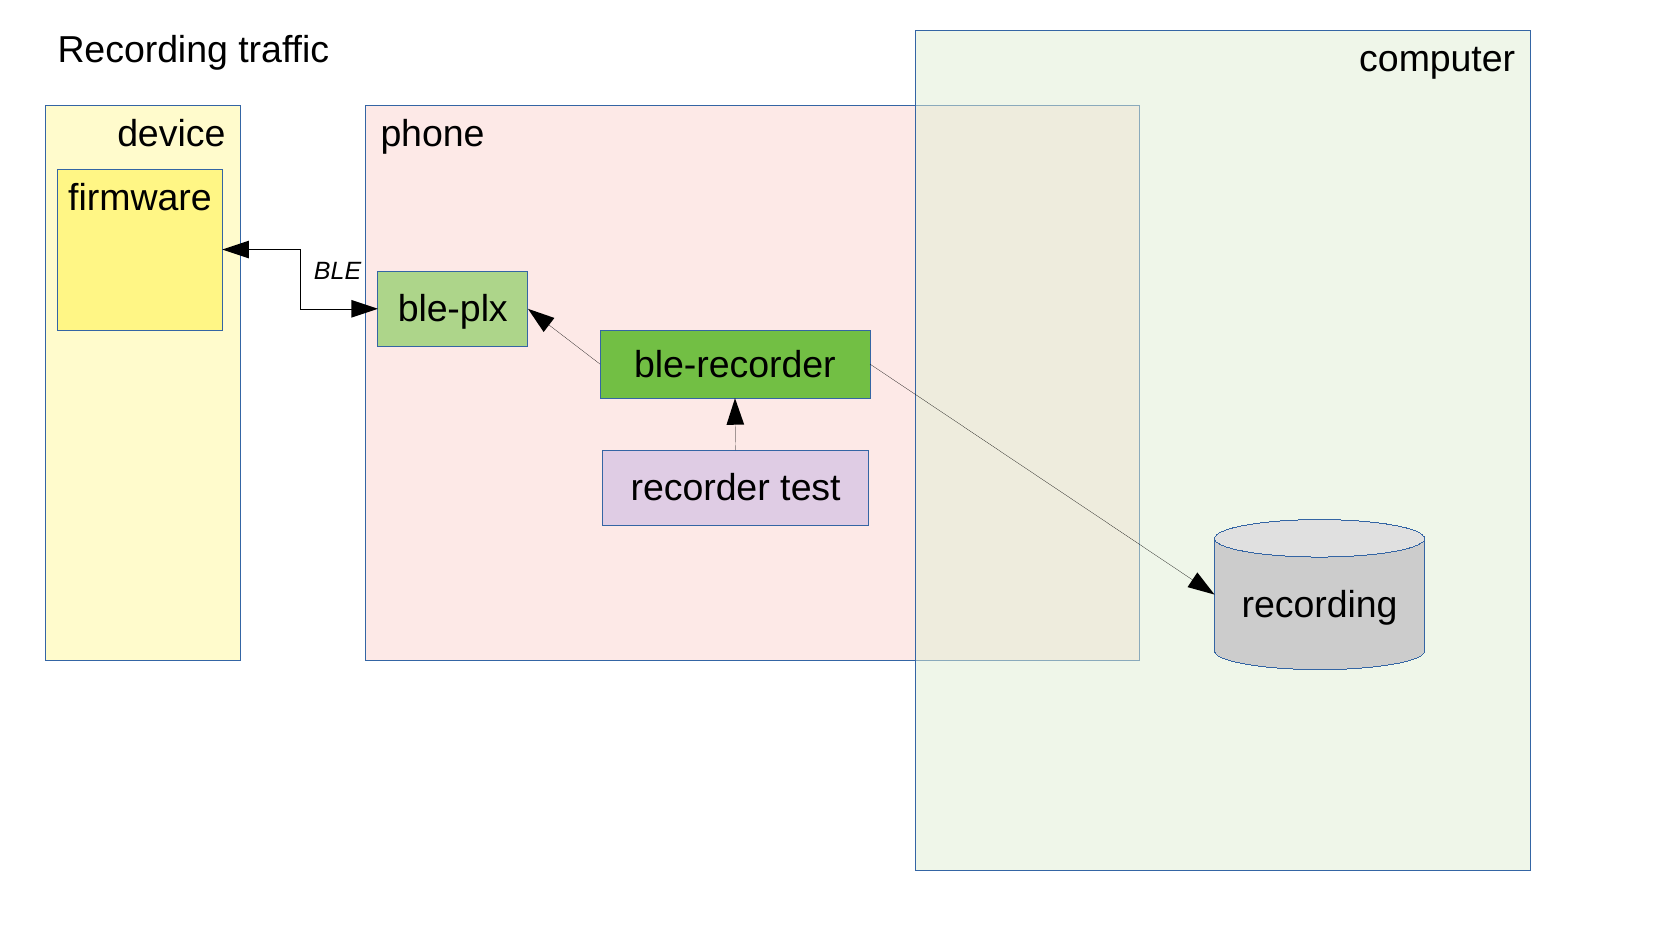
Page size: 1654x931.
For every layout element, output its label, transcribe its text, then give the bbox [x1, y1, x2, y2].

text_box recording [1214, 540, 1425, 670]
text_box device [45, 105, 241, 661]
text_box firmware [57, 169, 223, 331]
text_box recorder test [602, 450, 869, 526]
text_box Recording traffic [42, 21, 601, 79]
text_box computer [915, 30, 1531, 871]
text_box ble-recorder [600, 330, 871, 399]
text_box ble-plx [377, 271, 528, 347]
text_box phone [365, 310, 915, 661]
text_box phone [365, 105, 915, 393]
